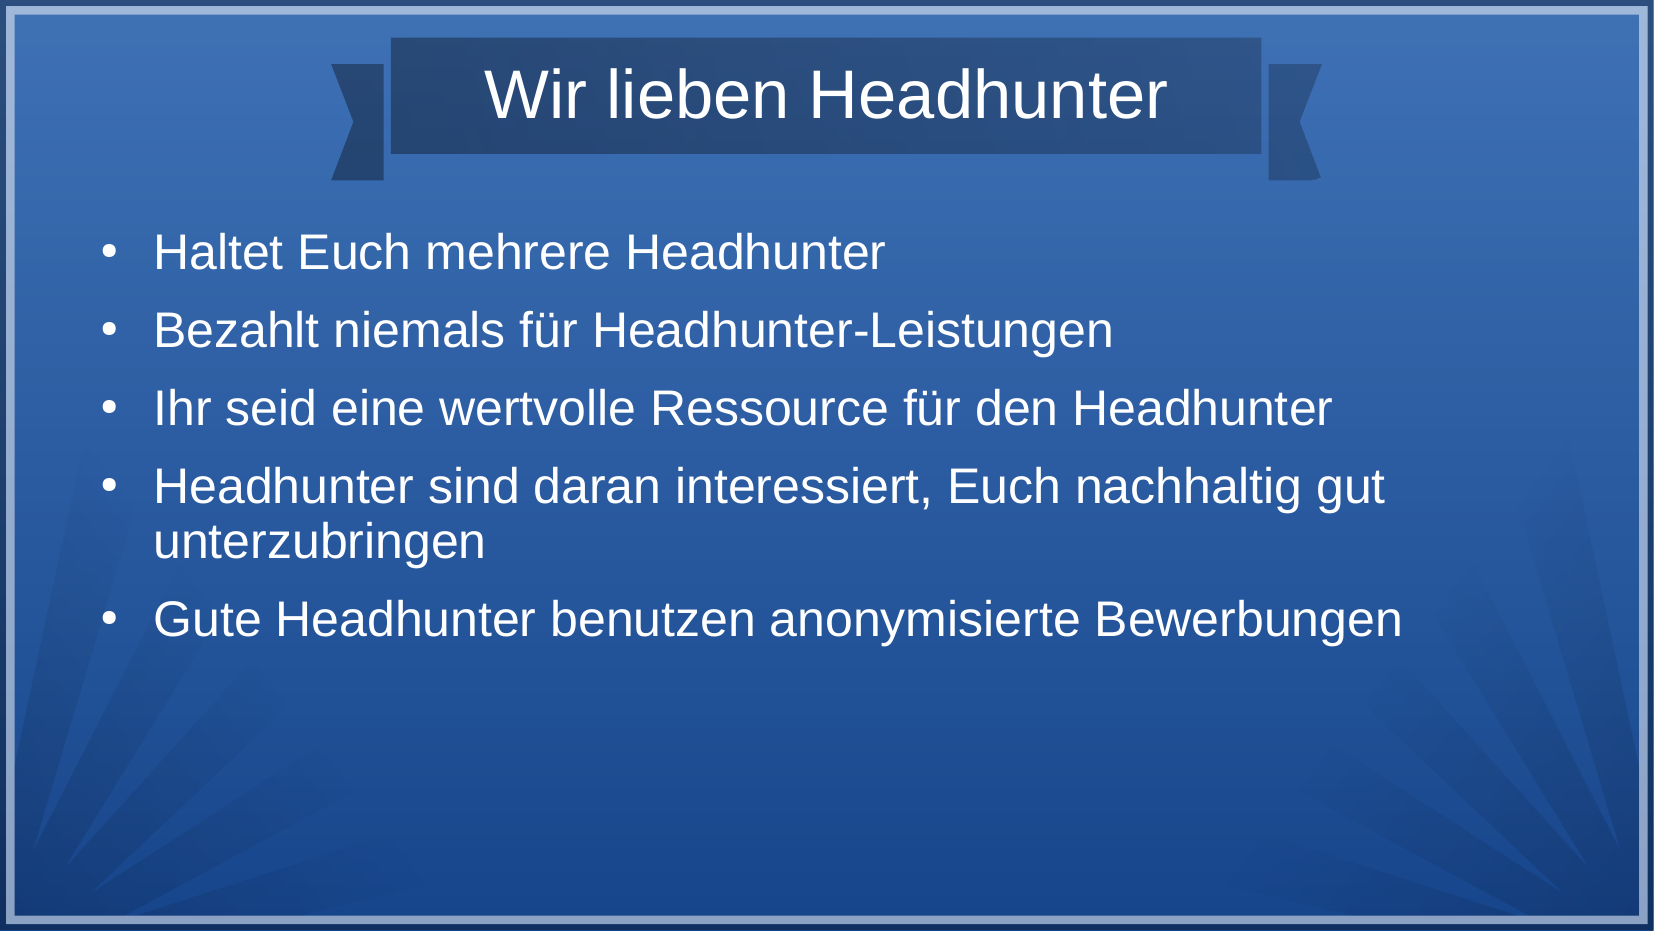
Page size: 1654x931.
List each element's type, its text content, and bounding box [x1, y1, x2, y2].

title Wir lieben Headhunter [389, 35, 1264, 154]
list Haltet Euch mehrere Headhunter Bezahlt niemals für Headhunter-Leistungen Ihr seid eine wertvolle Ressource für den Headhunter Headhunter sind daran interessiert, Euch nachhaltig gut unterzubringen Gute Headhunter benutzen anonymisierte Bewerbungen [82, 224, 1571, 848]
